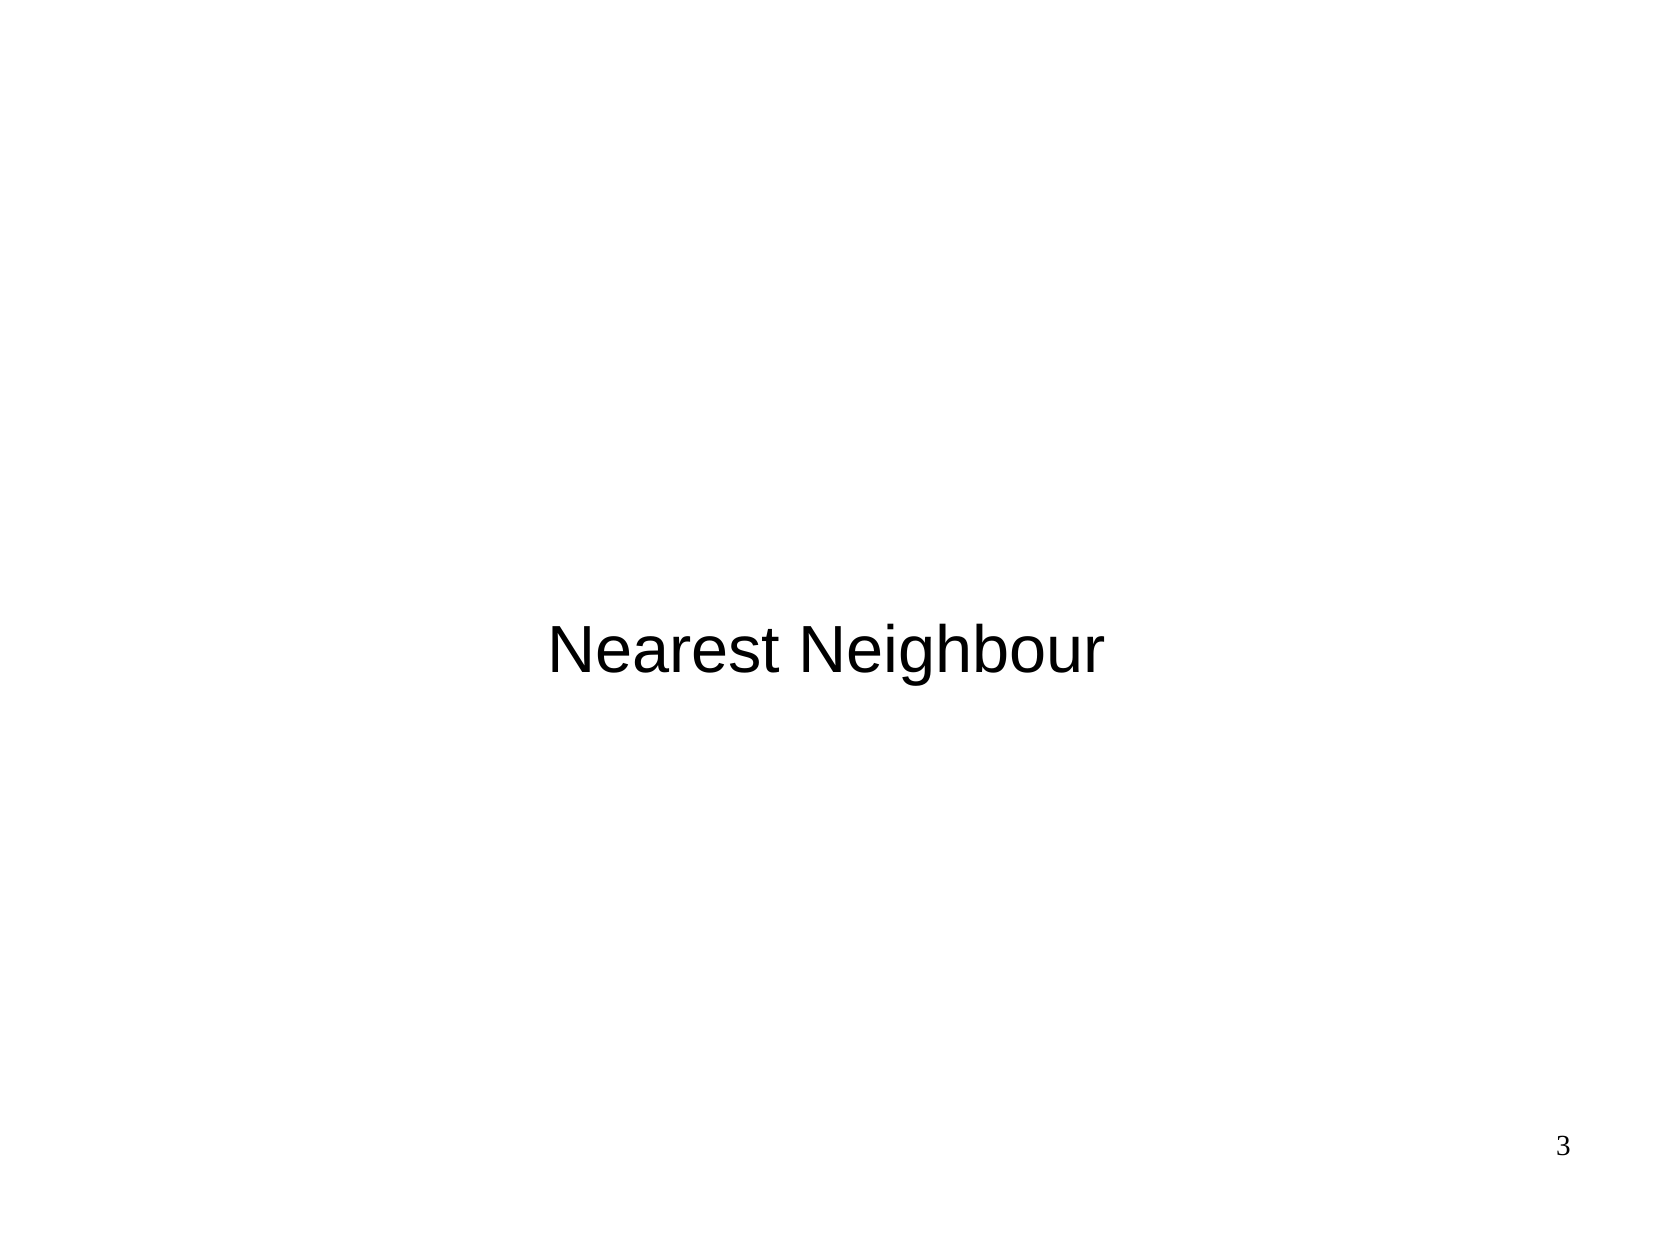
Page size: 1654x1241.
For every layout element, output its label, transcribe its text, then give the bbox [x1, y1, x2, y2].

subtitle Nearest Neighbour [82, 290, 1571, 1010]
